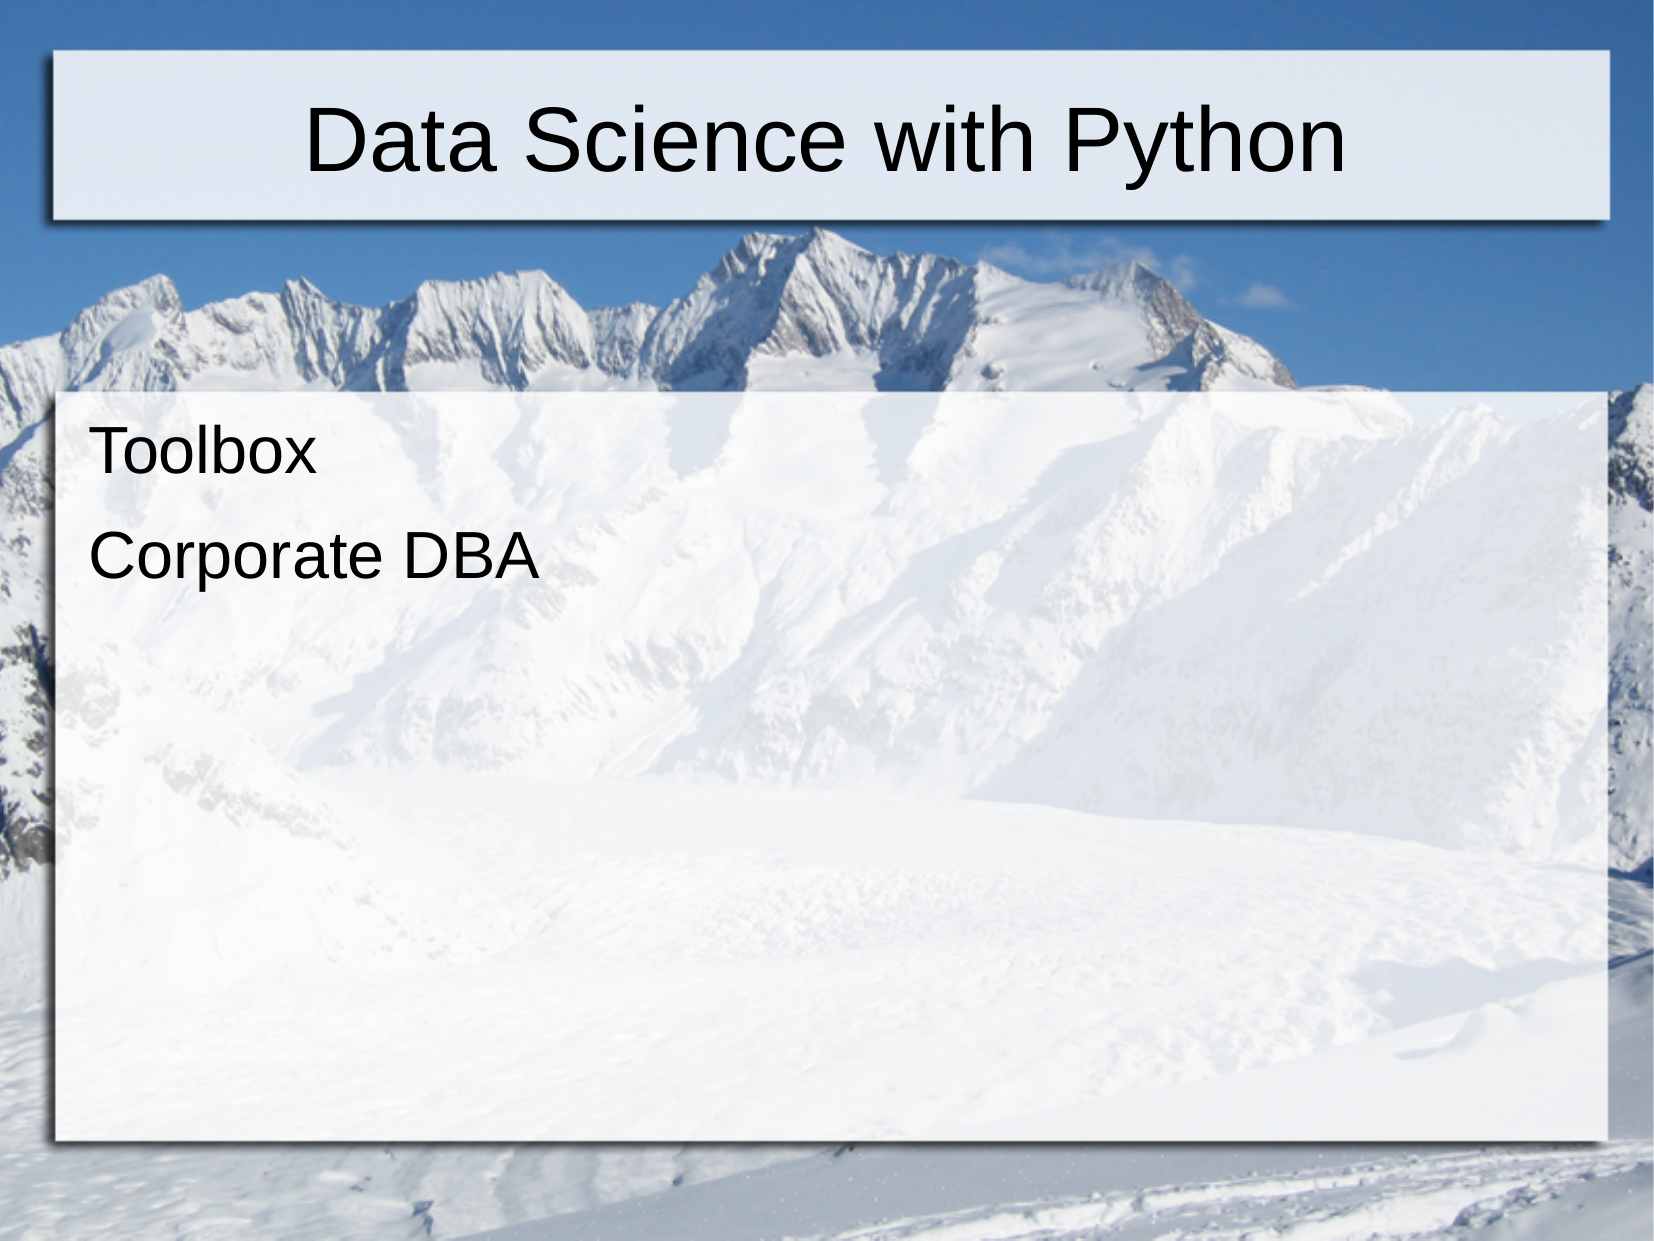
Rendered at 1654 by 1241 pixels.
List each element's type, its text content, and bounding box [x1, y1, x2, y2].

title Data Science with Python [59, 61, 1595, 219]
picture [0, 0, 1654, 1241]
list Toolbox Corporate DBA [88, 413, 1571, 1232]
